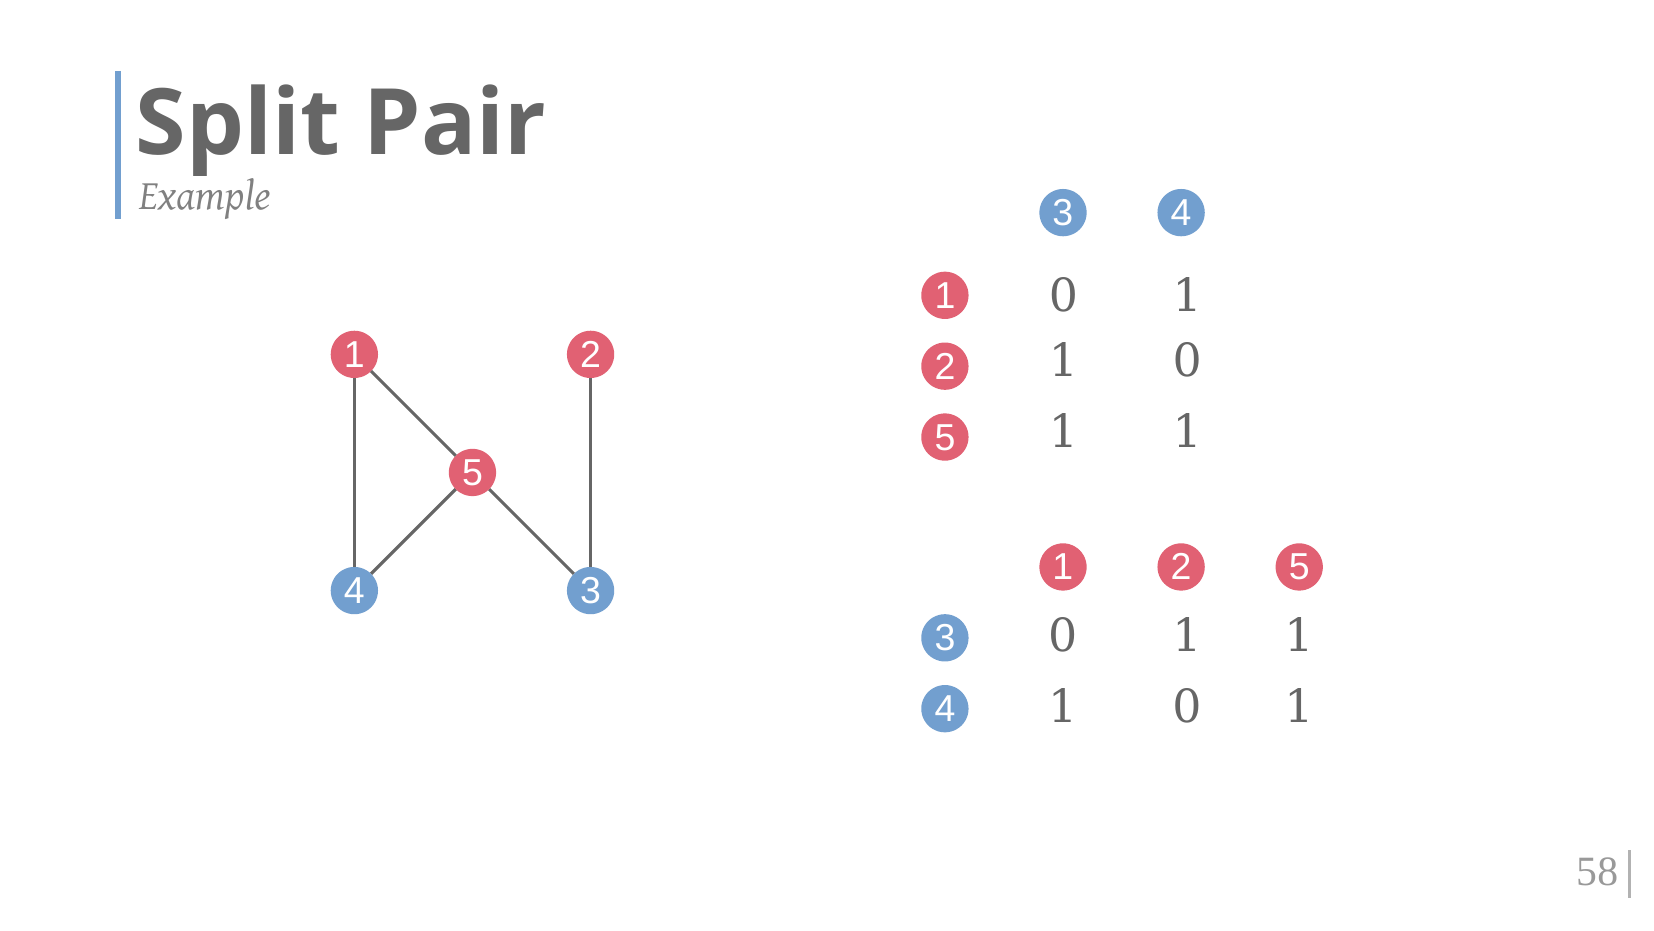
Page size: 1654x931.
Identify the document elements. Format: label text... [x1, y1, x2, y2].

text_box 1 [1033, 679, 1093, 749]
text_box 1 [330, 330, 379, 378]
text_box 4 [1157, 188, 1205, 237]
text_box Example [124, 165, 721, 229]
text_box 0 [1033, 267, 1093, 332]
text_box 1 [1033, 403, 1093, 473]
text_box 2 [566, 330, 615, 378]
text_box 1 [1157, 403, 1217, 473]
text_box 2 [921, 342, 969, 390]
text_box 0 [1157, 332, 1217, 402]
text_box 2 [1157, 543, 1205, 591]
text_box 1 [1157, 608, 1217, 678]
text_box 1 [1157, 267, 1217, 332]
text_box 1 [1033, 332, 1093, 402]
text_box 3 [566, 567, 615, 615]
text_box 3 [1039, 188, 1087, 237]
text_box 1 [1269, 608, 1329, 678]
text_box 1 [1039, 543, 1087, 591]
text_box 1 [921, 271, 969, 319]
text_box 5 [921, 413, 969, 461]
text_box 1 [1269, 679, 1329, 749]
text_box 4 [921, 685, 969, 733]
text_box 4 [330, 567, 379, 615]
title Split Pair [135, 60, 1601, 178]
text_box 5 [448, 448, 497, 497]
text_box 3 [921, 614, 969, 662]
text_box 0 [1033, 608, 1093, 678]
text_box 0 [1157, 679, 1217, 749]
text_box 5 [1275, 543, 1323, 591]
